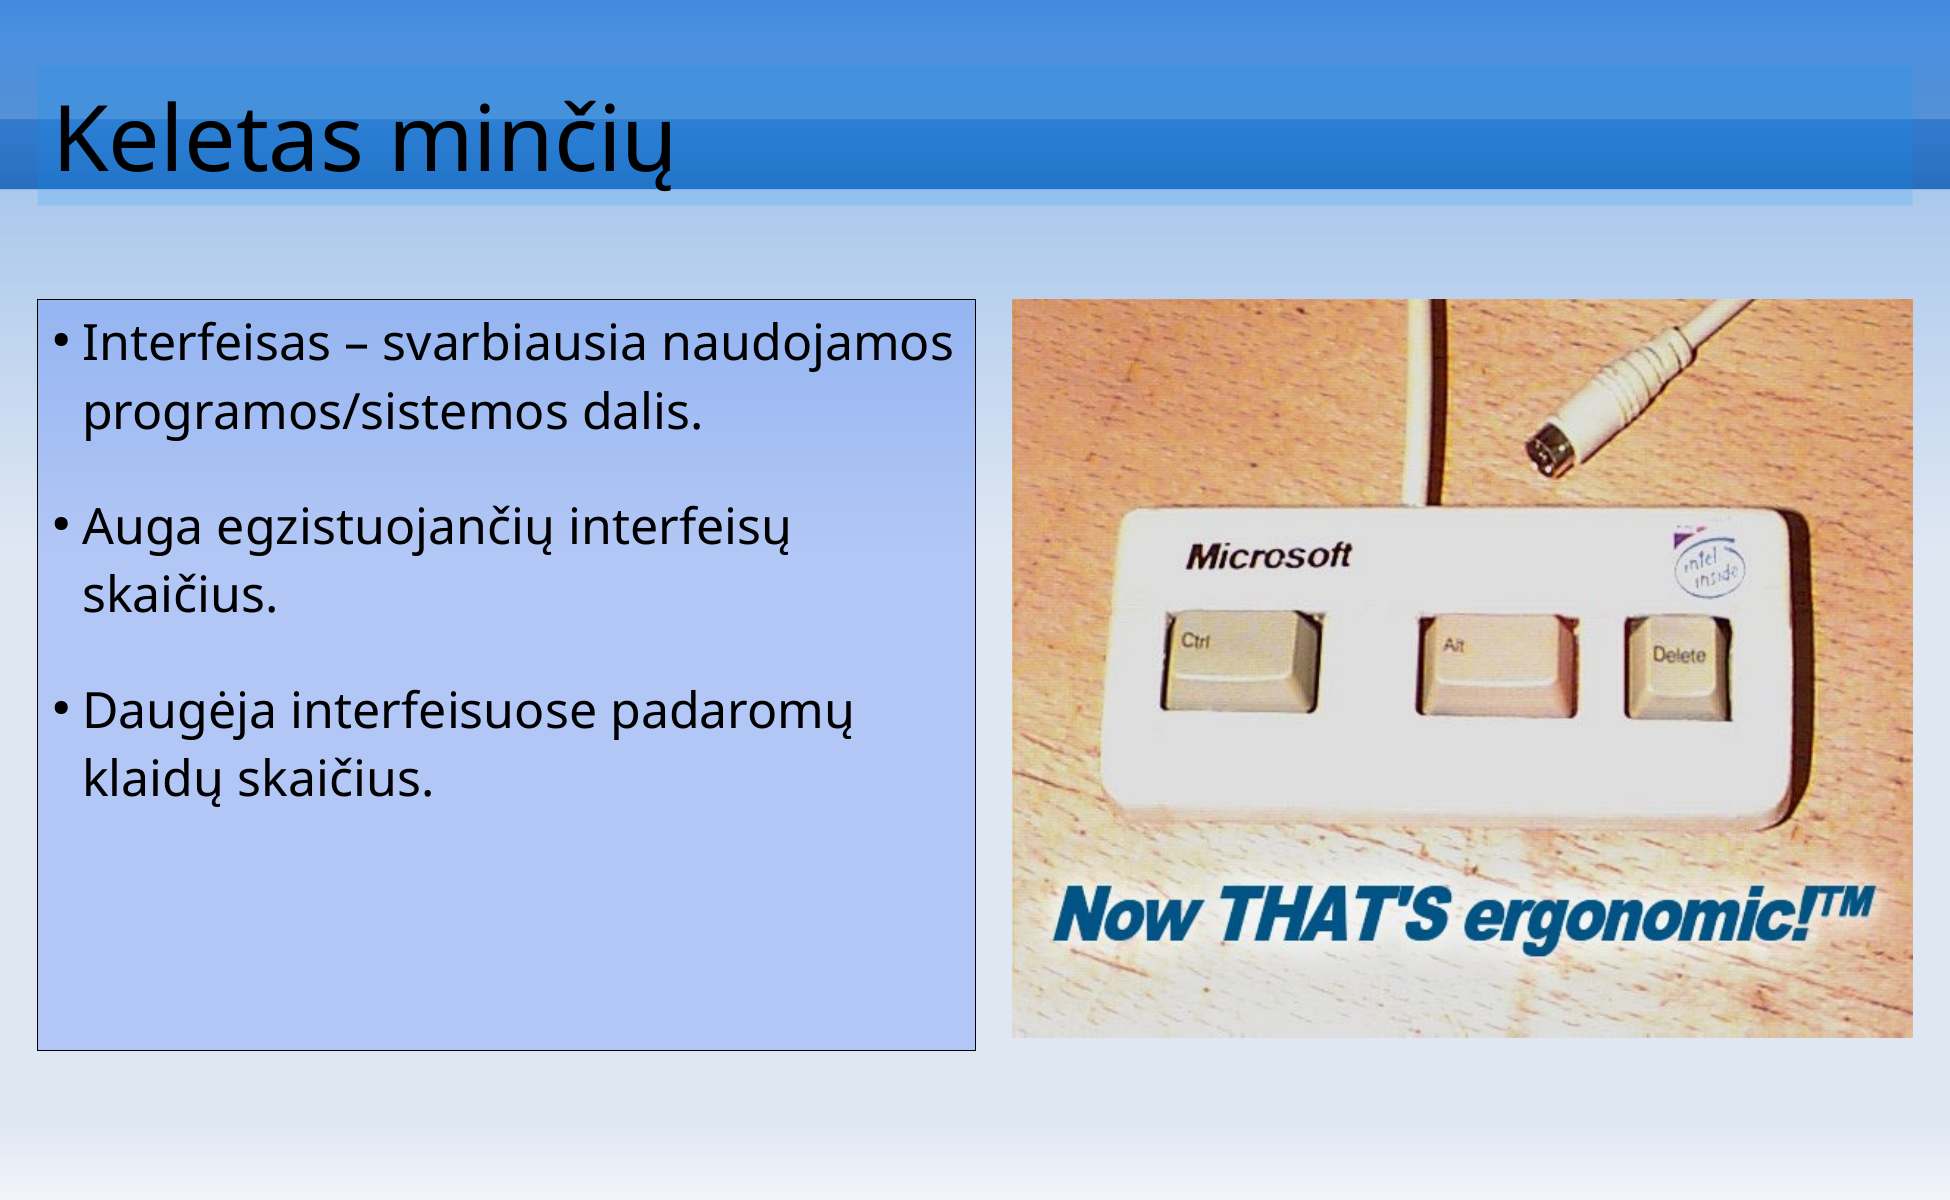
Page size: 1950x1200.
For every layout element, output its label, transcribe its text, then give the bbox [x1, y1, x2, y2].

text_box Keletas minčių [37, 65, 1913, 188]
picture [0, 0, 1950, 1200]
text_box Interfeisas – svarbiausia naudojamos programos/sistemos dalis. Auga egzistuojančių interfeisų skaičius. Daugėja interfeisuose padaromų klaidų skaičius. [37, 299, 976, 1051]
